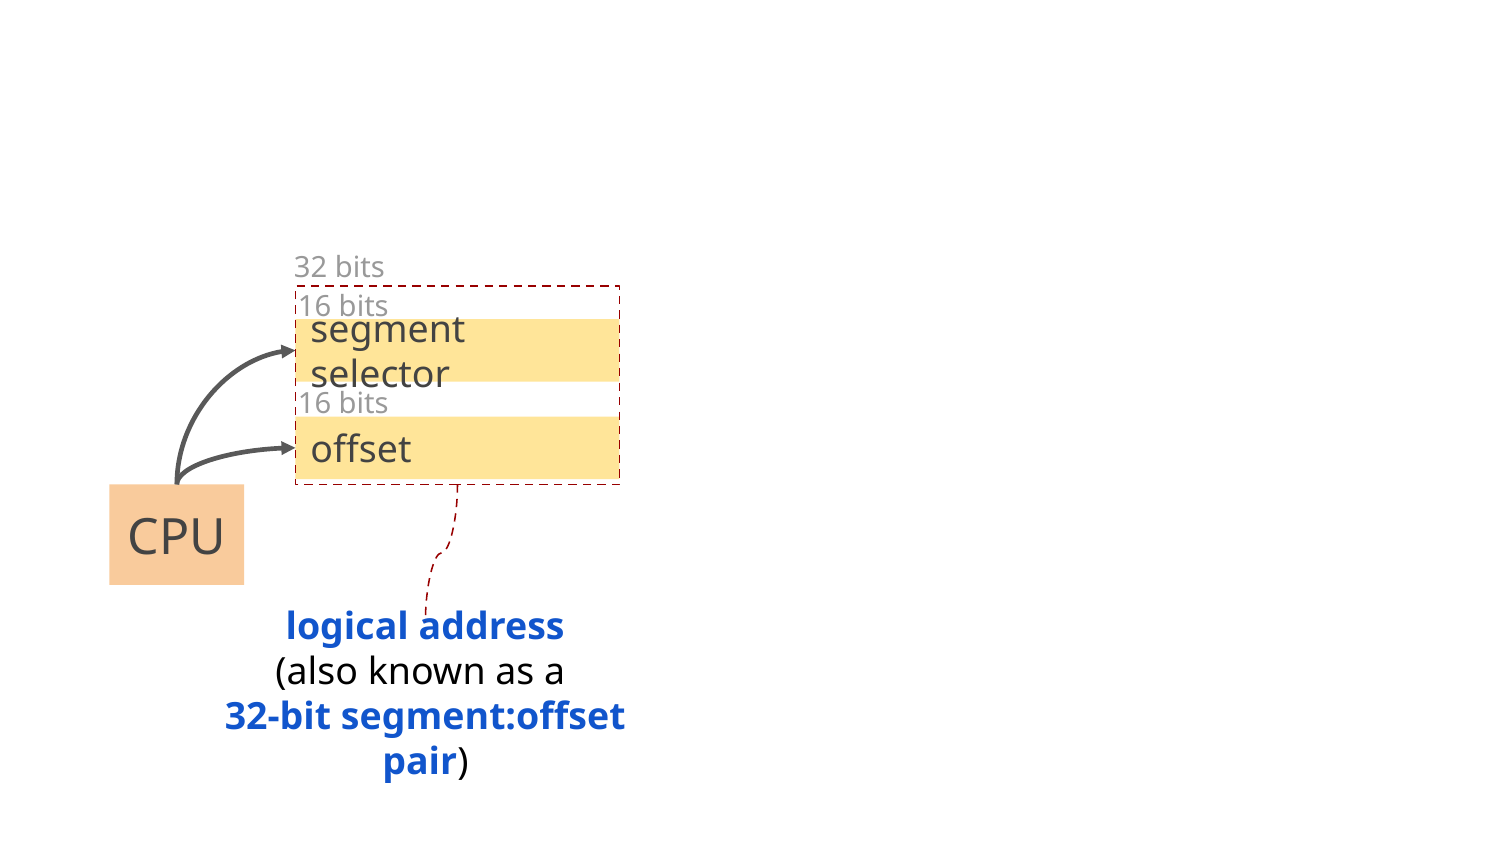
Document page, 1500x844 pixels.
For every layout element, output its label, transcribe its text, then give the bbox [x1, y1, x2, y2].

text_box CPU [109, 484, 245, 585]
text_box logical address (also known as a 32-bit segment:offset pair) [187, 621, 664, 764]
text_box 32 bits [279, 247, 708, 285]
text_box 16 bits [282, 285, 418, 323]
text_box offset [295, 416, 620, 480]
text_box segment selector [295, 319, 620, 382]
text_box 16 bits [282, 384, 418, 421]
